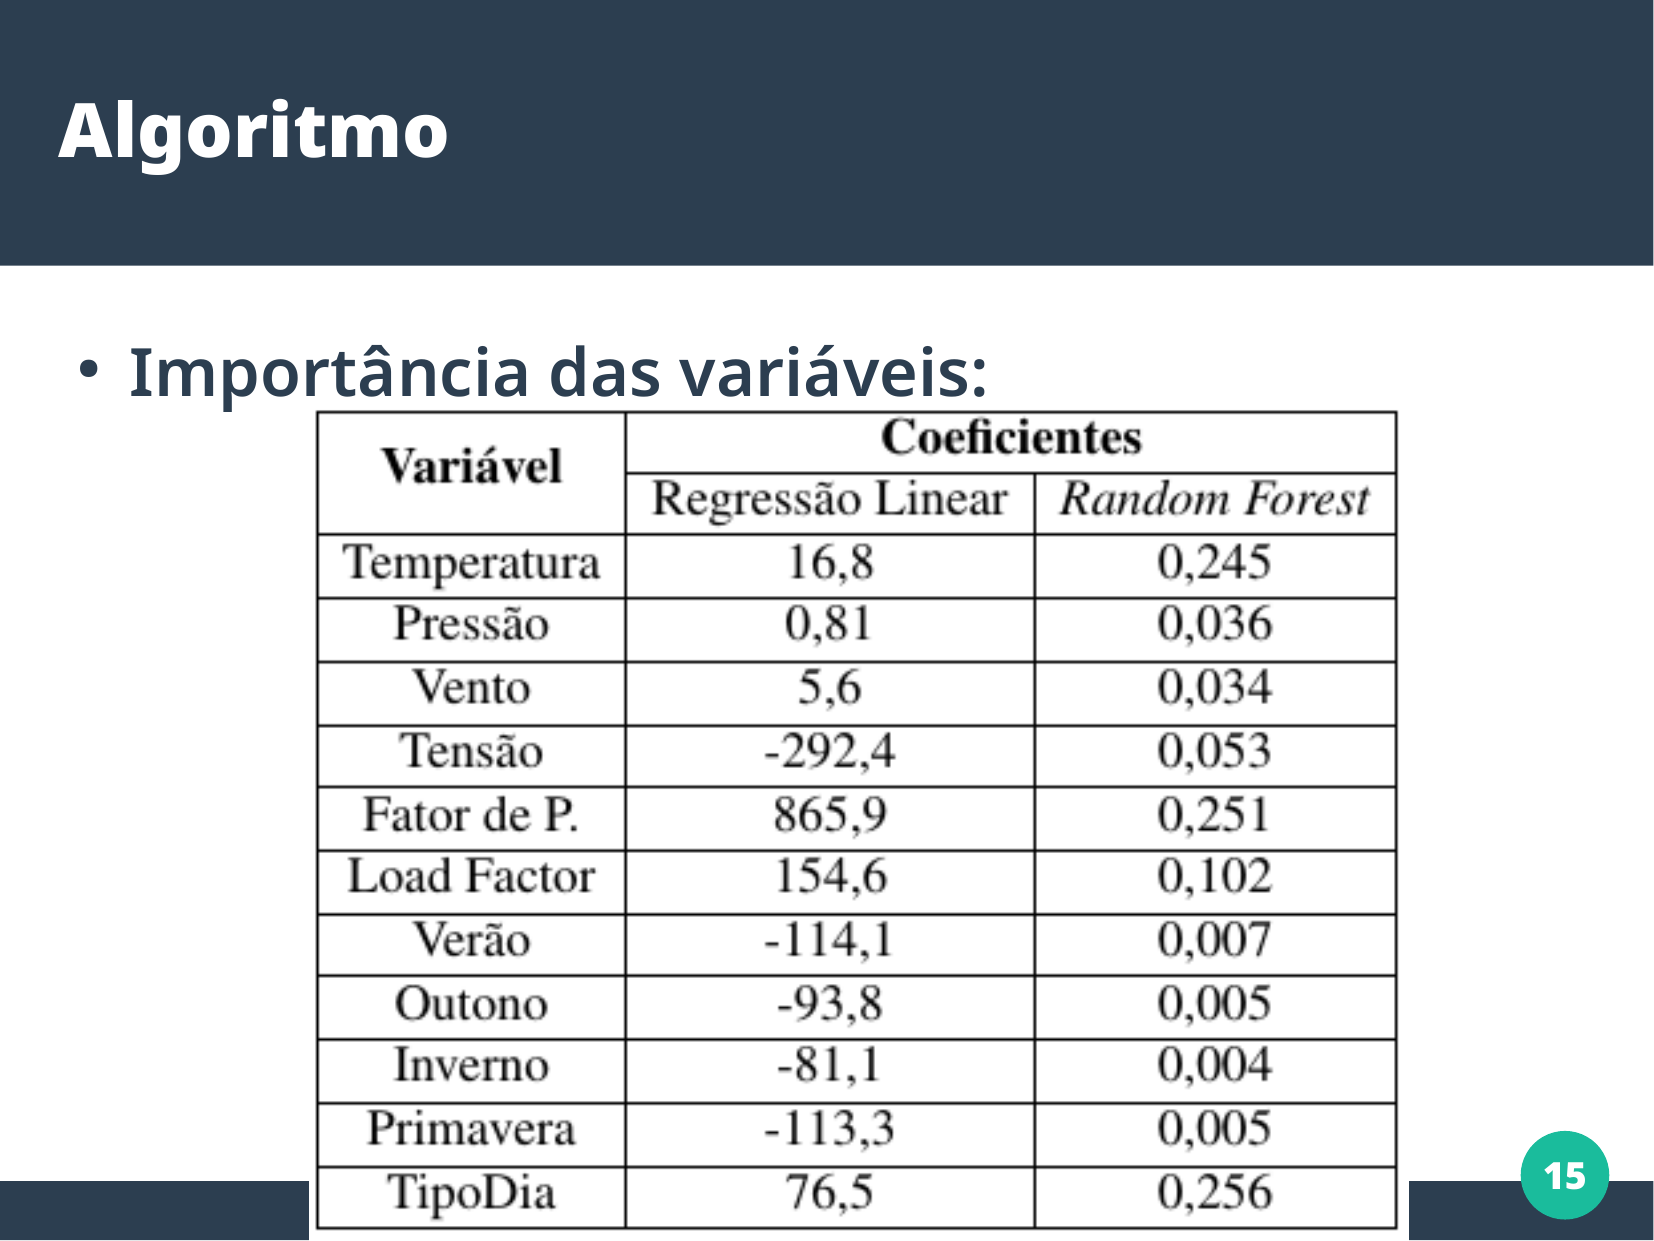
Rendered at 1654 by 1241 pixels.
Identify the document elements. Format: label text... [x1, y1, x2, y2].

list Importância das variáveis: [59, 324, 1595, 1152]
picture [309, 401, 1409, 1241]
title Algoritmo [59, 49, 1595, 207]
